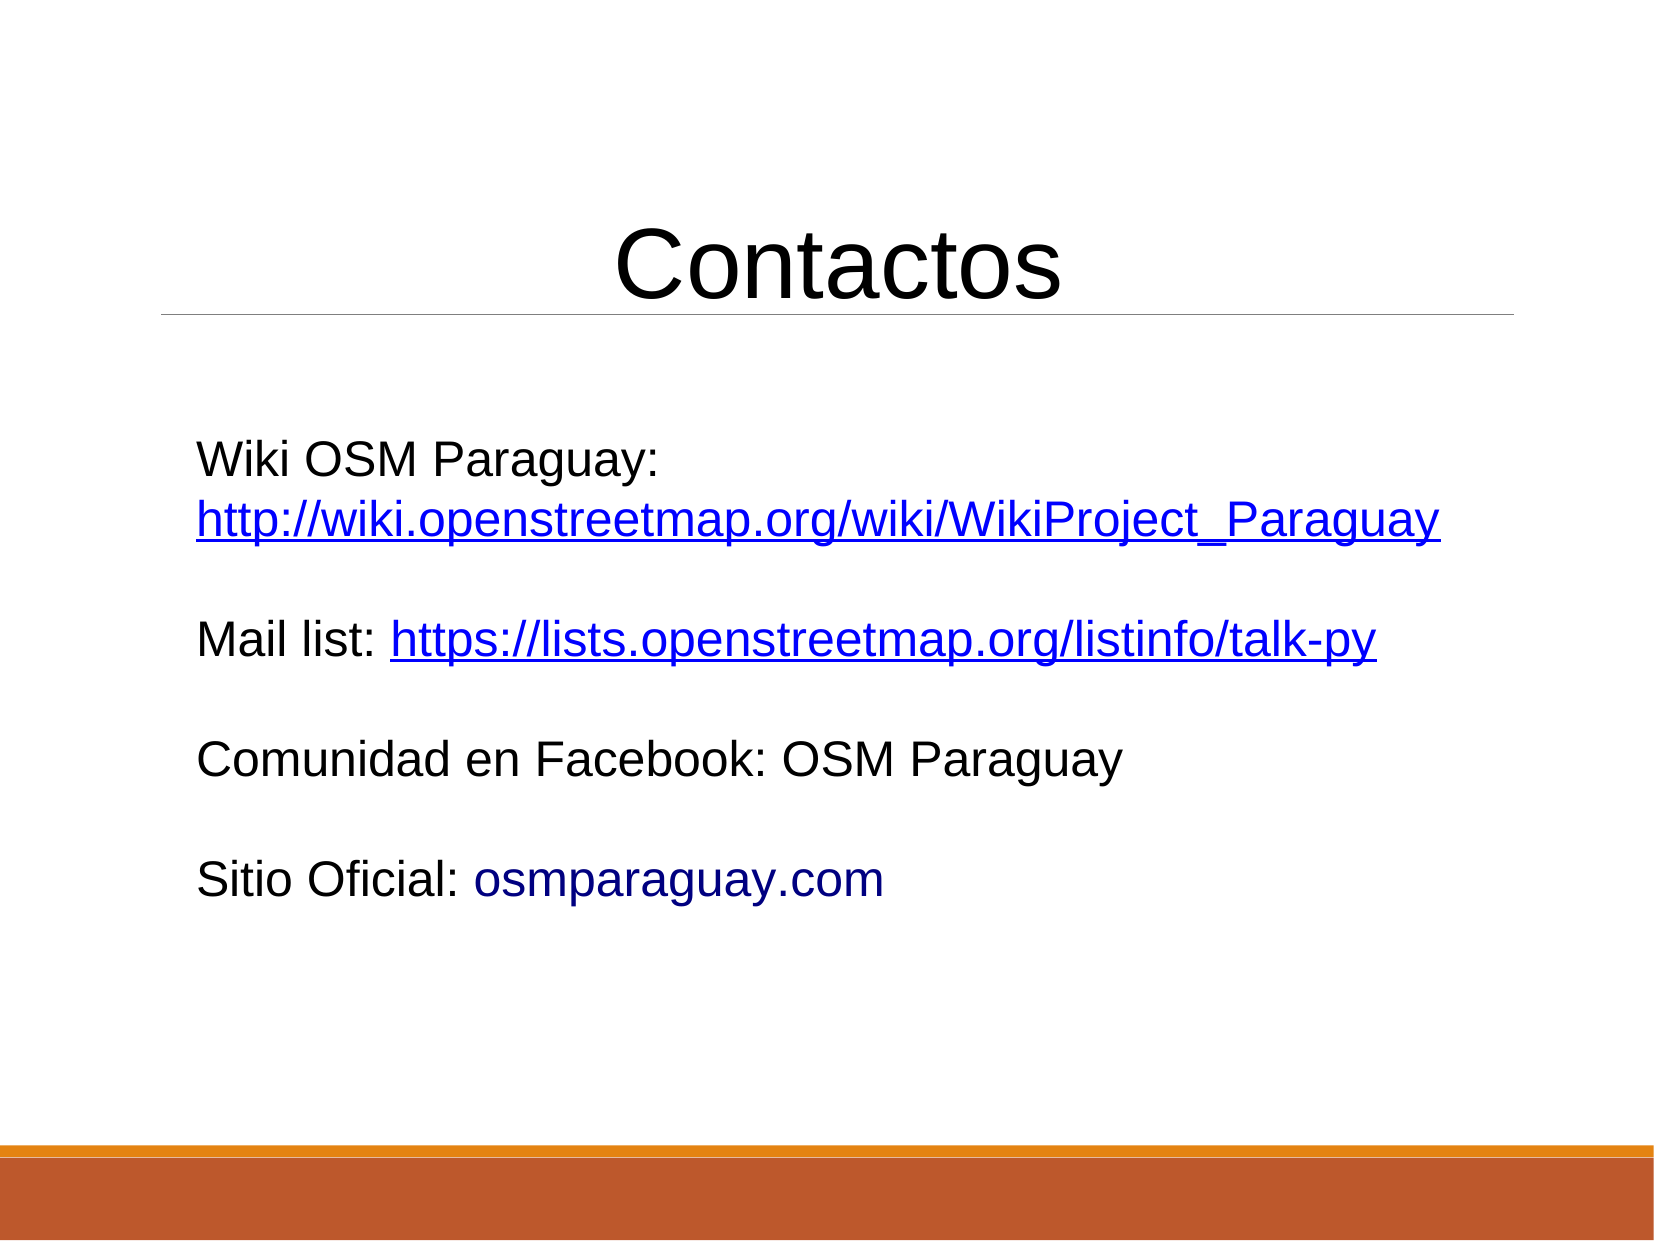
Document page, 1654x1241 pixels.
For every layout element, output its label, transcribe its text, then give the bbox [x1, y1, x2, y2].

text_box Contactos [365, 184, 1313, 402]
text_box Wiki OSM Paraguay: http://wiki.openstreetmap.org/wiki/WikiProject_Paraguay Mail list: https://lists.openstreetmap.org/listinfo/talk-py Comunidad en Facebook: OSM Paraguay Sitio Oficial: osmparaguay.com [180, 411, 1468, 603]
